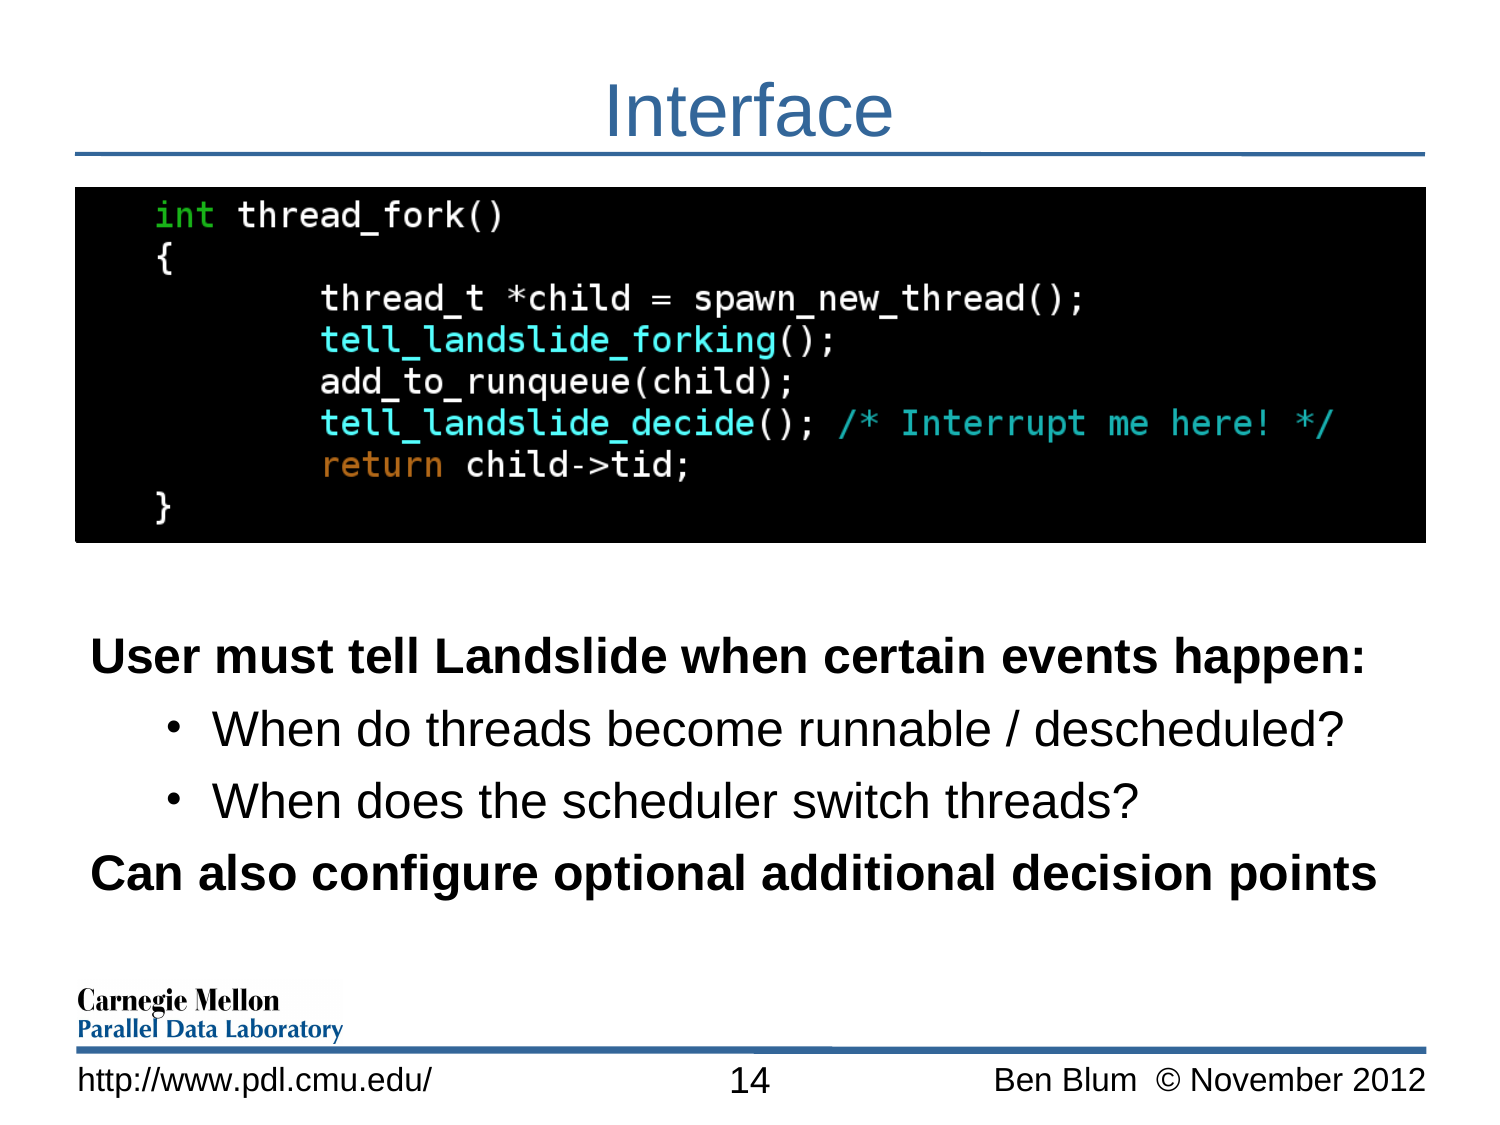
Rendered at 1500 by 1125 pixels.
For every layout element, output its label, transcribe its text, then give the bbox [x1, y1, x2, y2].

list User must tell Landslide when certain events happen: When do threads become runnable / descheduled? When does the scheduler switch threads? Can also configure optional additional decision points [75, 543, 1426, 909]
title Interface [112, 50, 1388, 163]
picture [75, 187, 1426, 543]
picture [77, 979, 343, 1044]
